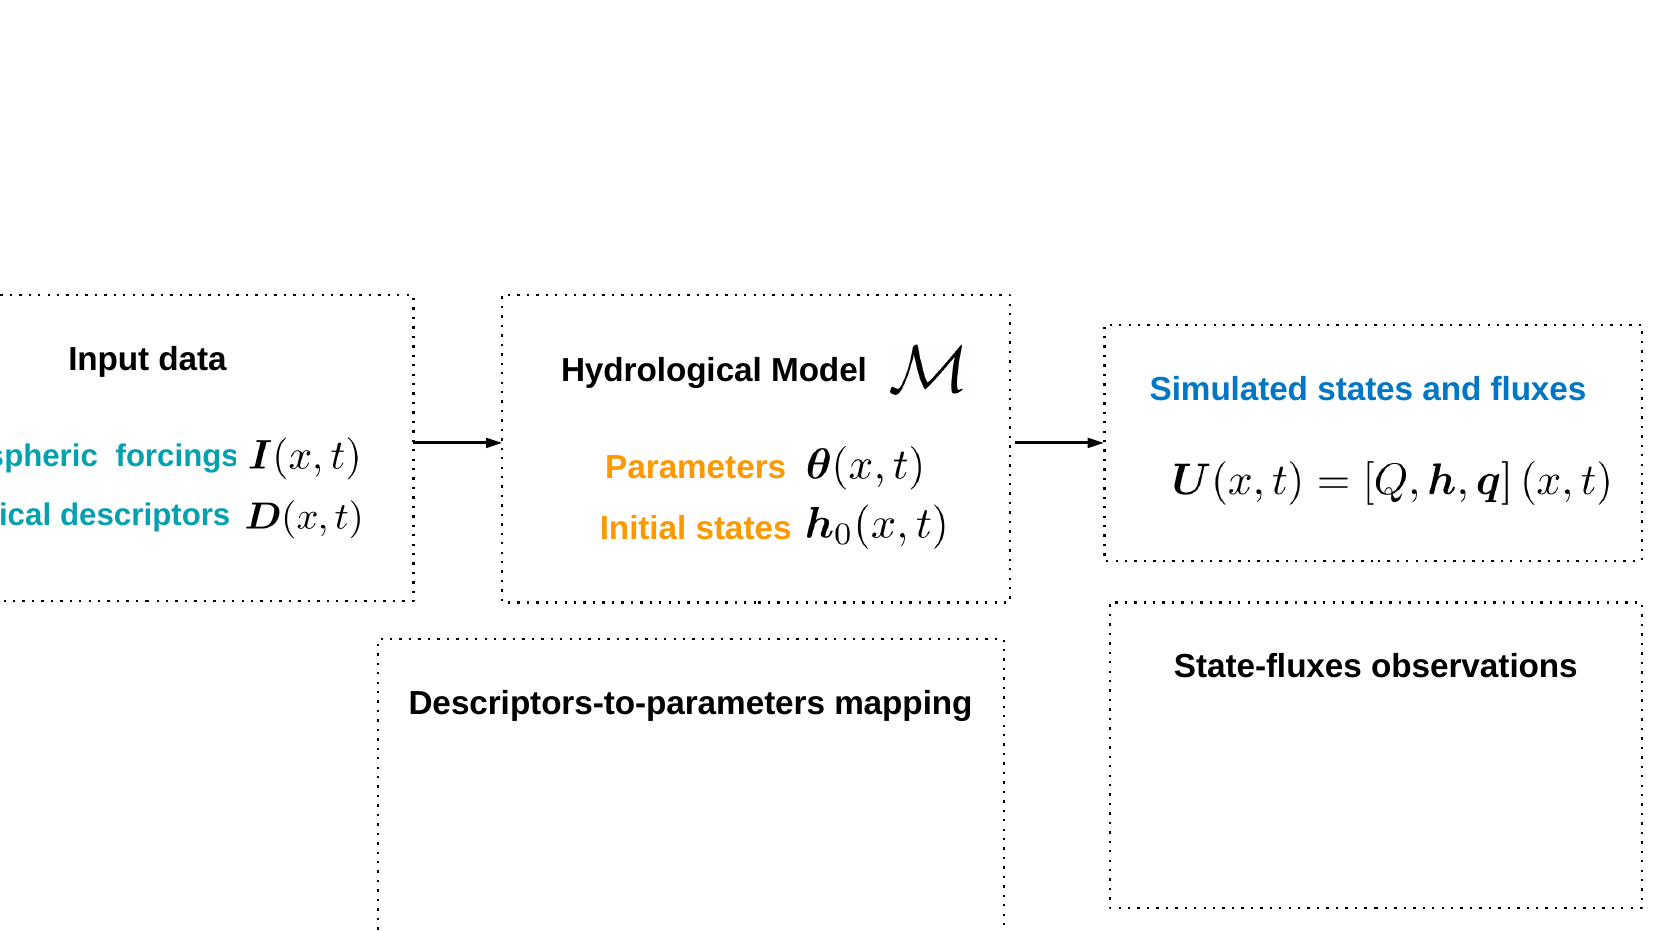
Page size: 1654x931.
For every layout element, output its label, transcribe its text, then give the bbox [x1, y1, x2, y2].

picture [791, 496, 951, 555]
picture [236, 429, 367, 485]
text_box Descriptors-to-parameters mapping [377, 639, 1004, 931]
text_box Simulated states and fluxes [1104, 324, 1642, 562]
text_box Hydrological Model Parameters Initial states [501, 295, 1010, 603]
text_box State-fluxes observations [1110, 602, 1642, 908]
picture [883, 339, 975, 402]
picture [1157, 442, 1619, 516]
text_box Input data Atmospheric forcings Physical descriptors [0, 295, 414, 601]
picture [235, 490, 367, 544]
picture [799, 441, 928, 494]
